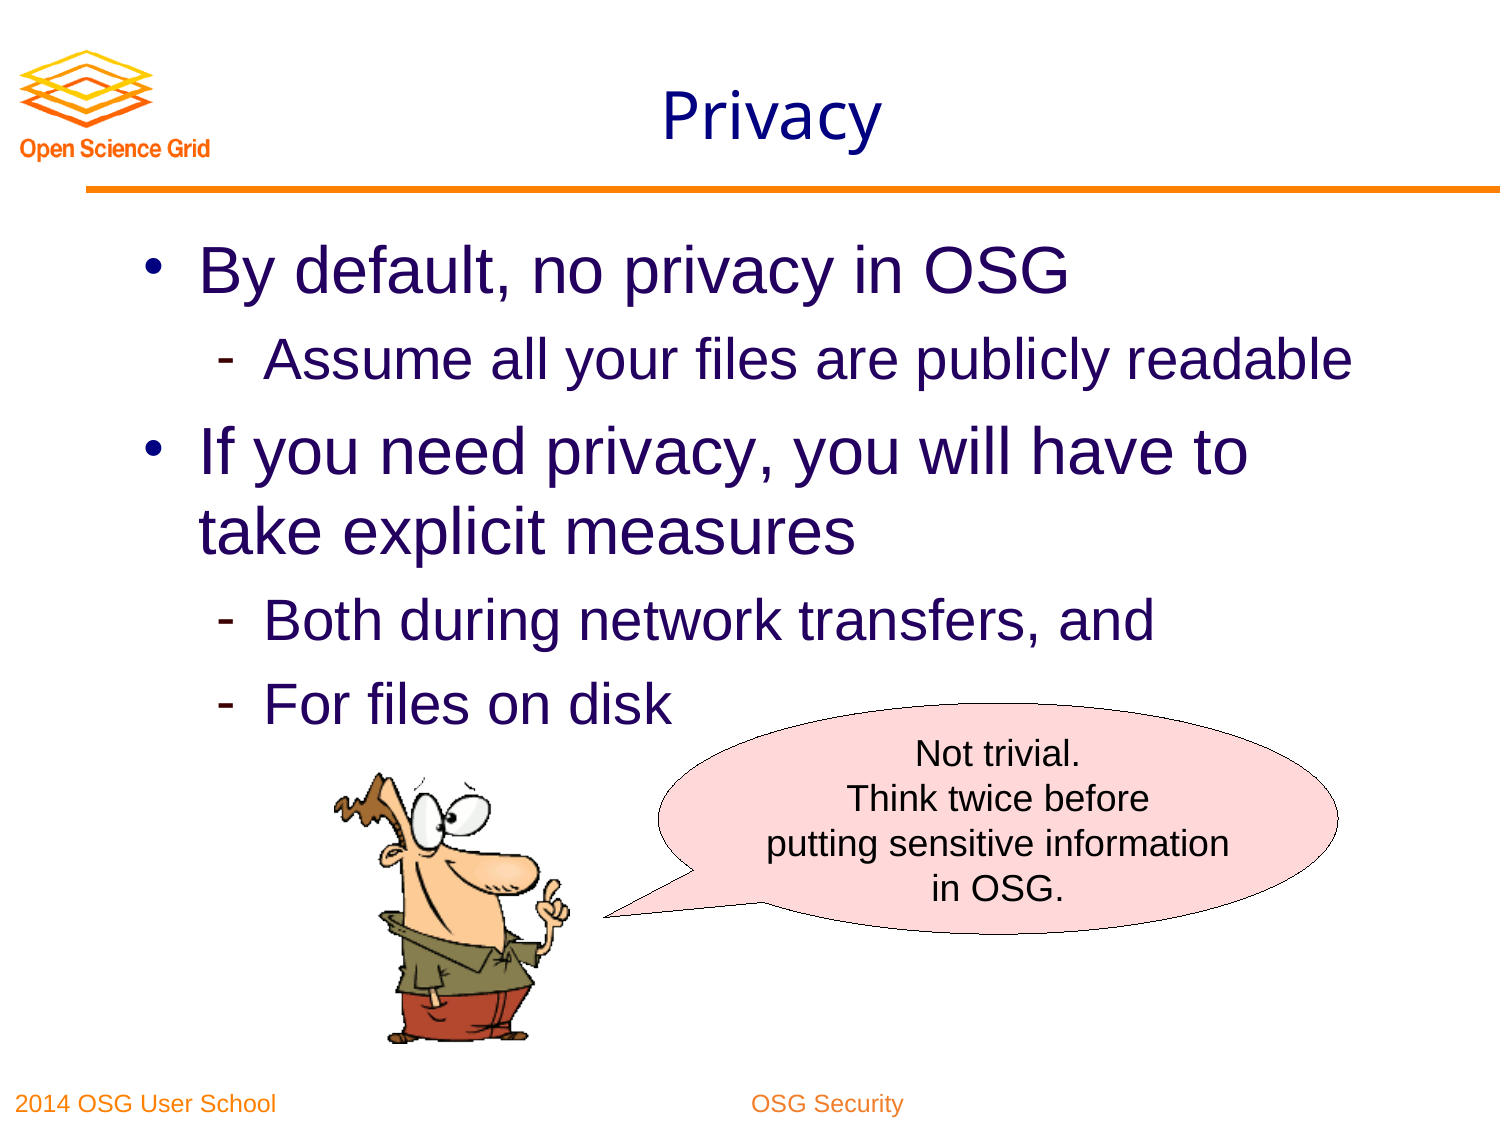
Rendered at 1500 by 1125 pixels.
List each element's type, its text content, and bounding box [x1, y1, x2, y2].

list By default, no privacy in OSG Assume all your files are publicly readable If you need privacy, you will have to take explicit measures Both during network transfers, and For files on disk [127, 218, 1403, 1044]
picture [334, 771, 570, 1044]
text_box Not trivial. Think twice before putting sensitive information in OSG. [603, 703, 1339, 935]
title Privacy [201, 18, 1342, 207]
picture [0, 27, 201, 179]
